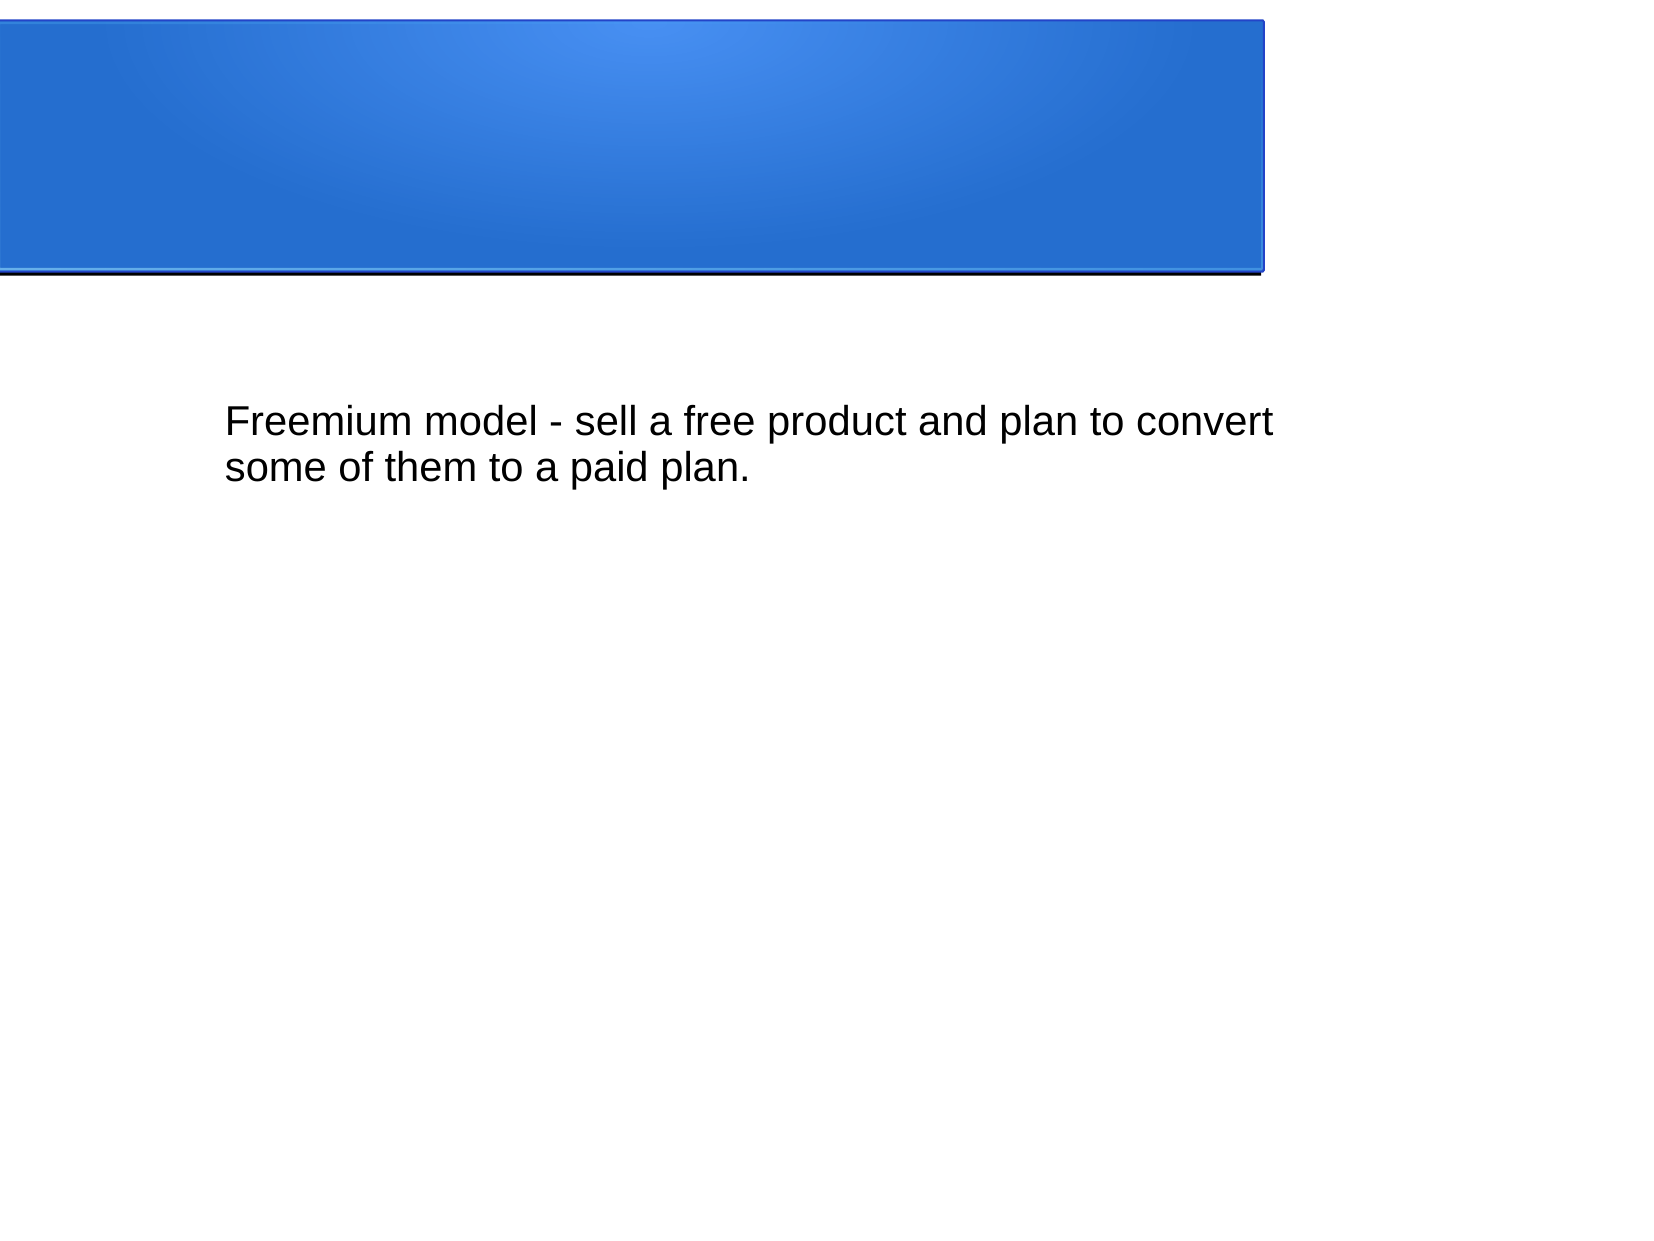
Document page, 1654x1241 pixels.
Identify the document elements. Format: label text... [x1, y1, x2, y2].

text_box Freemium model - sell a free product and plan to convert some of them to a paid plan. [210, 390, 1366, 499]
